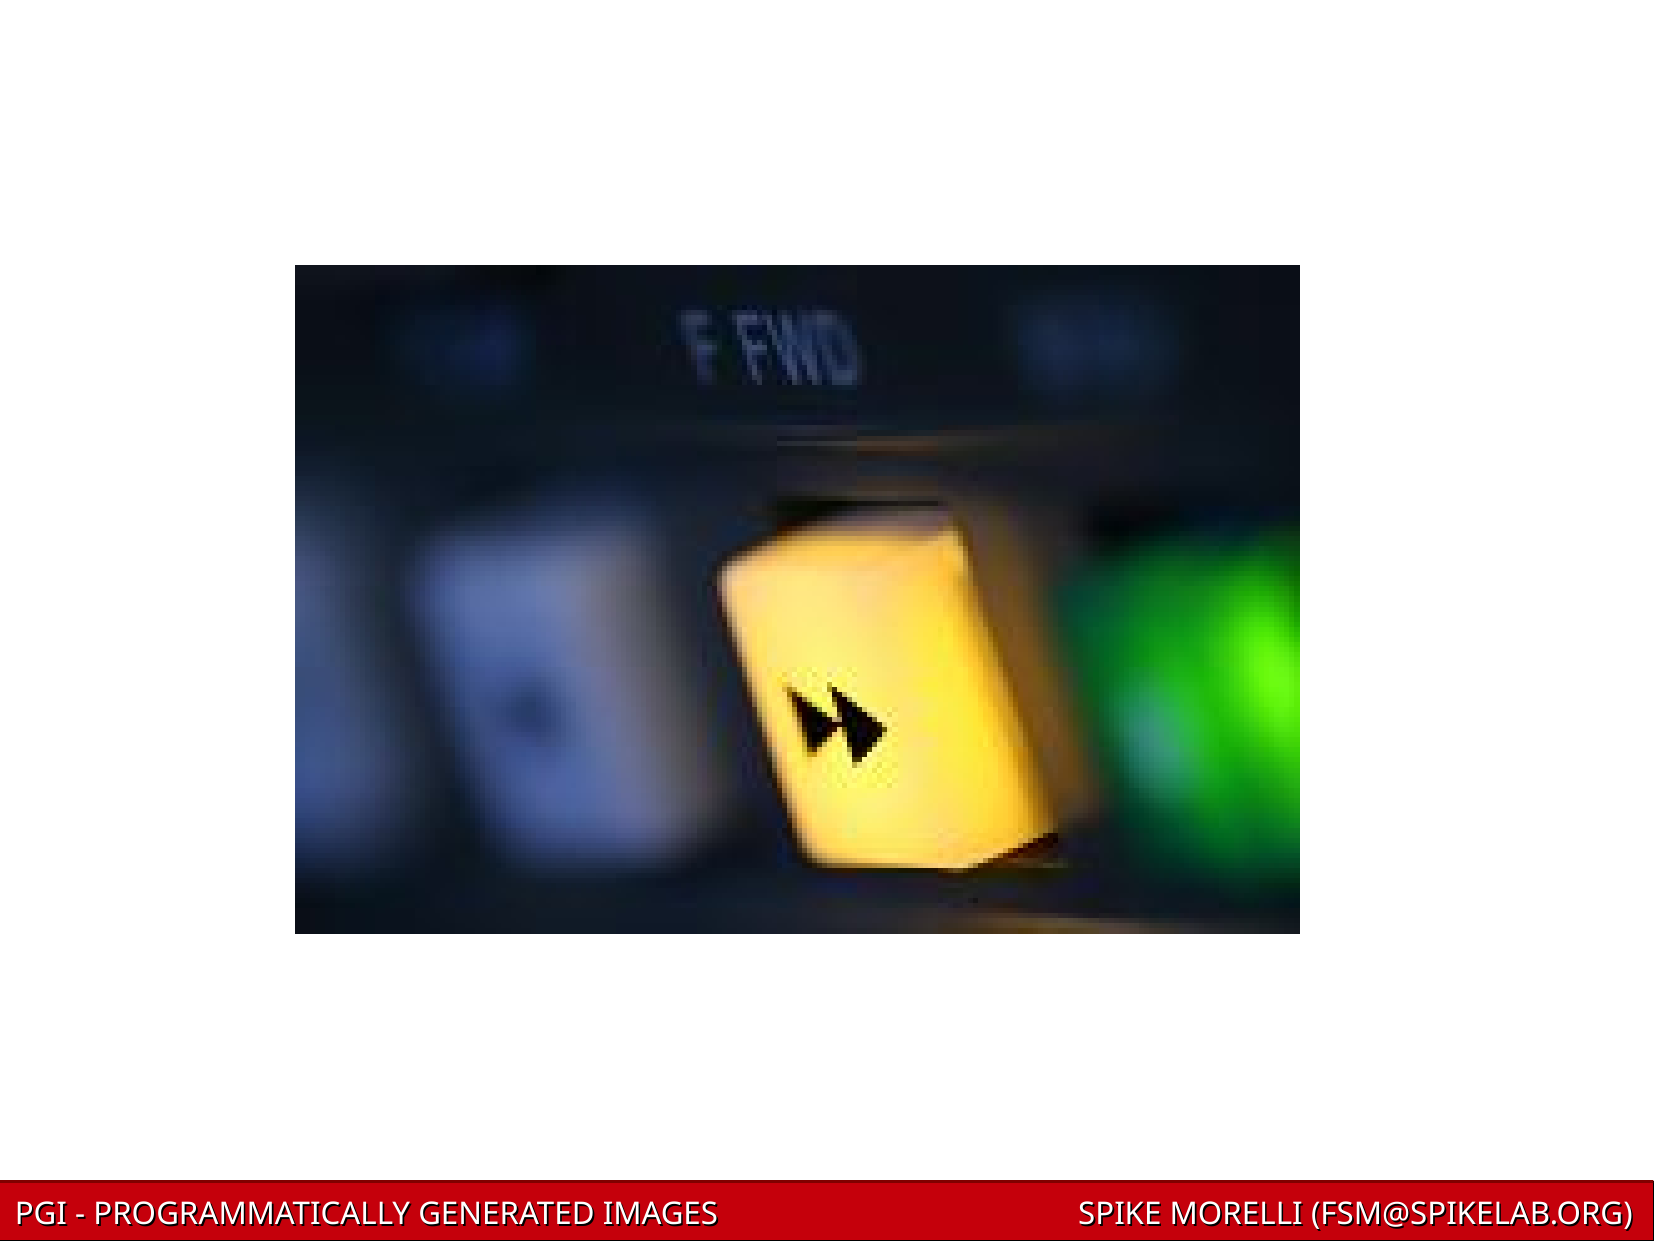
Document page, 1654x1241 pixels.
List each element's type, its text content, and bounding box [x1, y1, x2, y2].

text_box SPIKE MORELLI (FSM@SPIKELAB.ORG) [1063, 1184, 1643, 1235]
text_box [0, 1183, 1654, 1241]
picture [295, 265, 1300, 934]
text_box PGI - PROGRAMMATICALLY GENERATED IMAGES [0, 1184, 722, 1235]
